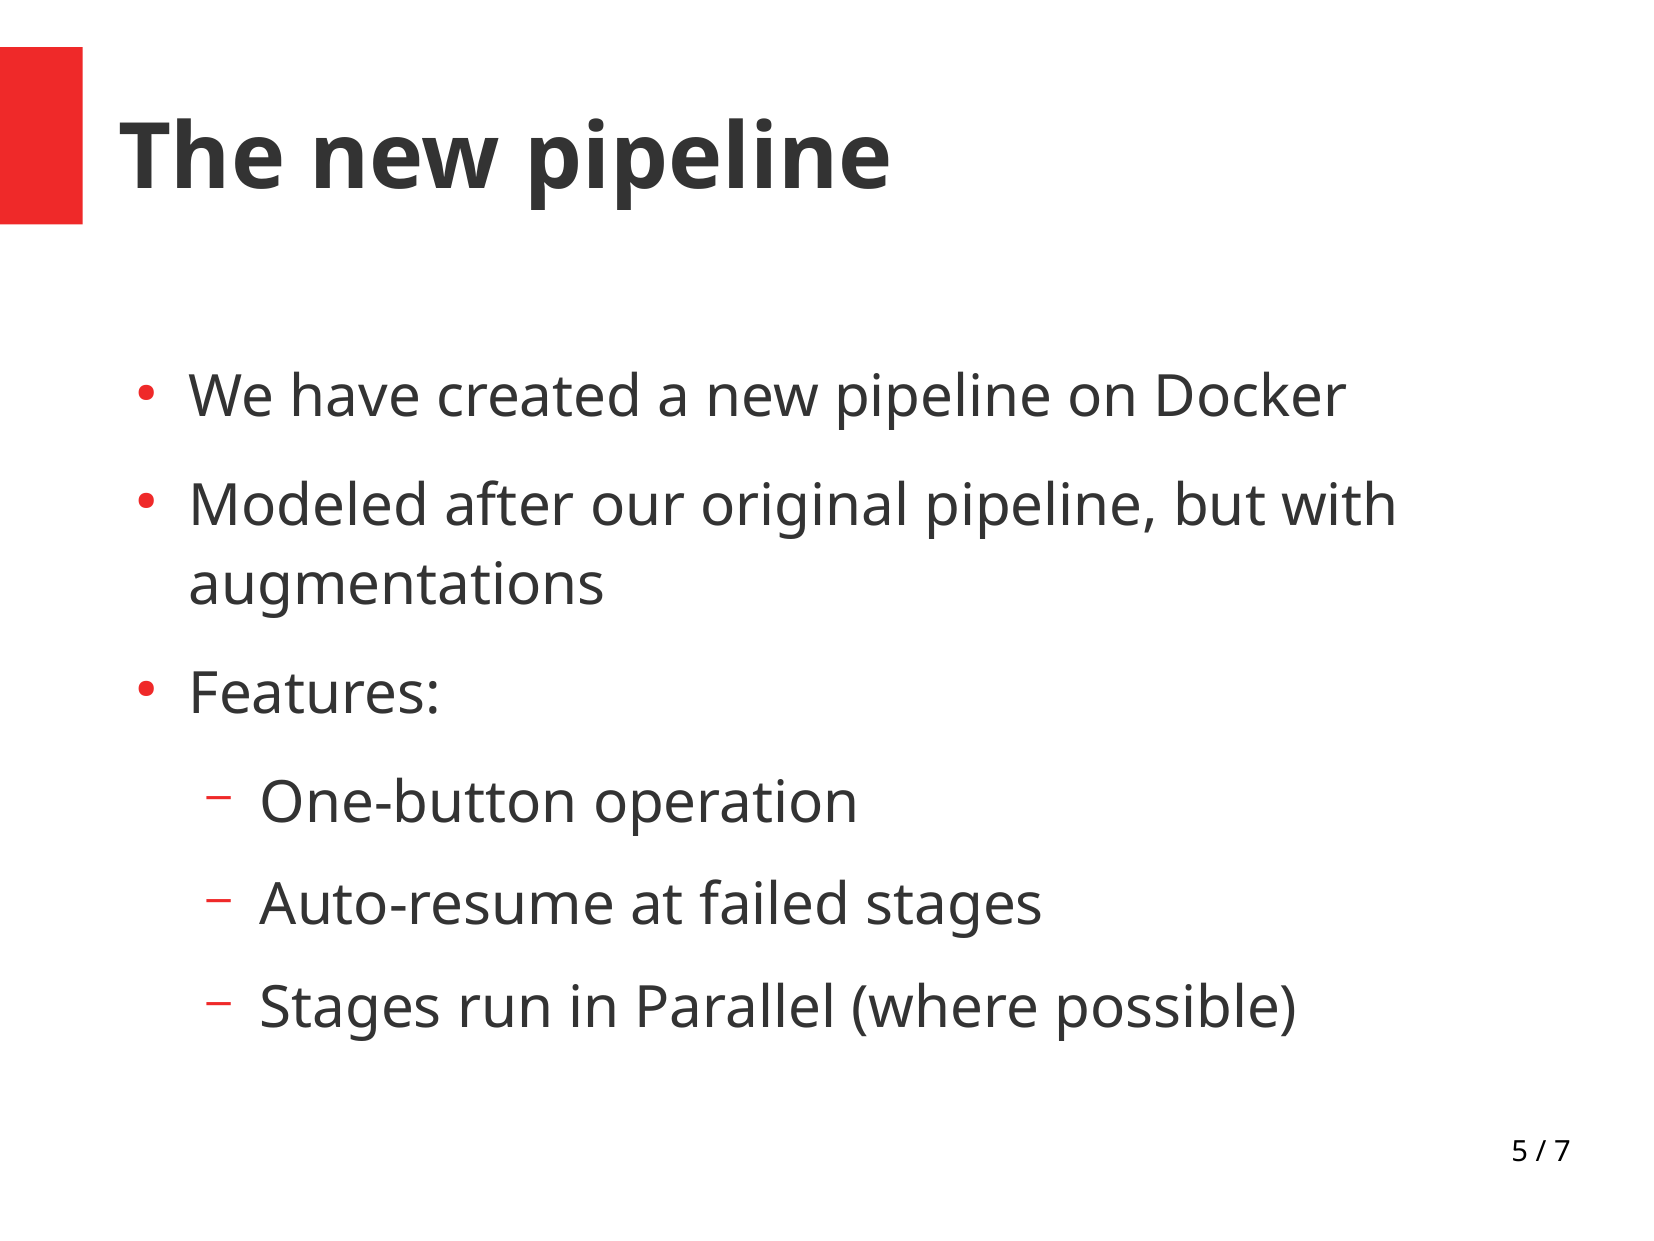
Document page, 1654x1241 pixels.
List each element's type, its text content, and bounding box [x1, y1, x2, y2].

list We have created a new pipeline on Docker Modeled after our original pipeline, but with augmentations Features: One-button operation Auto-resume at failed stages Stages run in Parallel (where possible) [118, 354, 1536, 1074]
title The new pipeline [118, 49, 1571, 257]
